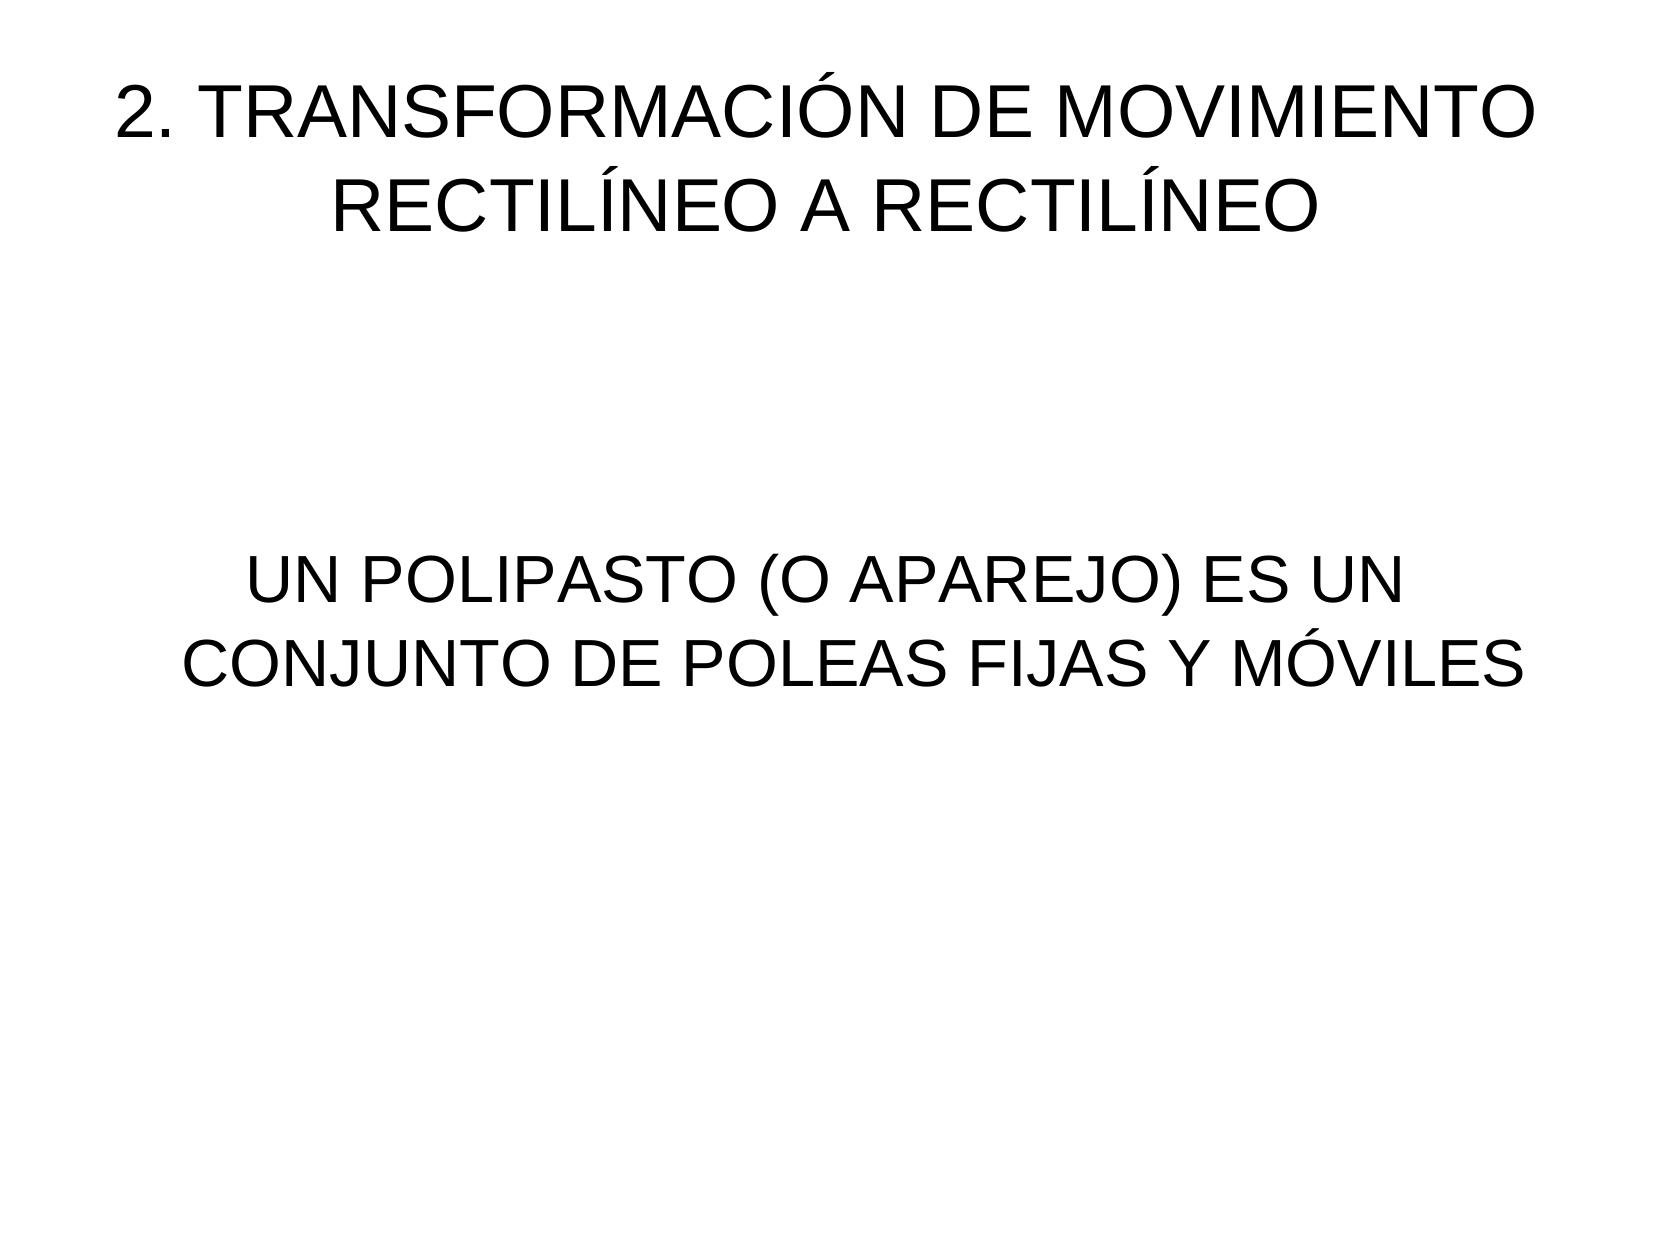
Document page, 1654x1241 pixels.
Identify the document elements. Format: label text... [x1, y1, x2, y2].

title 2. TRANSFORMACIÓN DE MOVIMIENTO RECTILÍNEO A RECTILÍNEO [82, 38, 1571, 268]
subtitle UN POLIPASTO (O APAREJO) ES UN CONJUNTO DE POLEAS FIJAS Y MÓVILES [82, 297, 1571, 1102]
